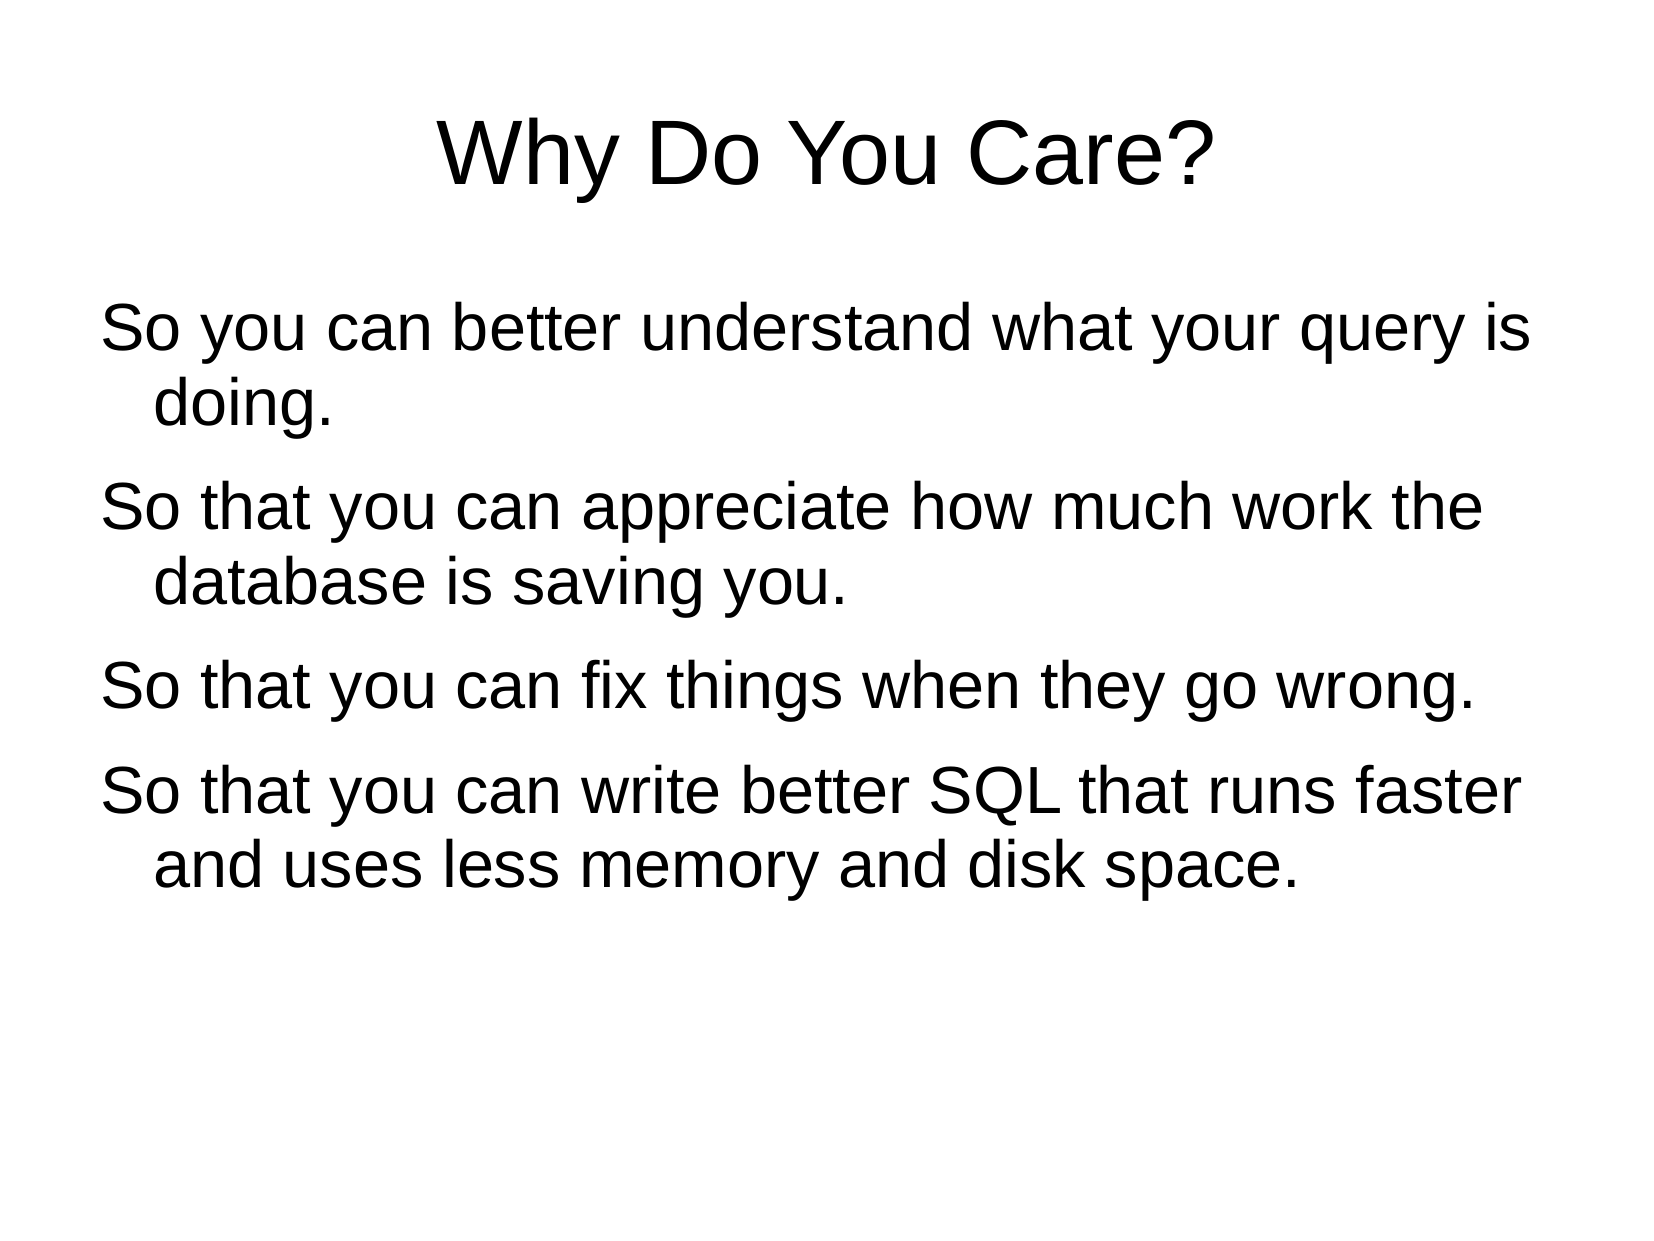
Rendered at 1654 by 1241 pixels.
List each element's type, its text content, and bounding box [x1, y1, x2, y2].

title Why Do You Care? [82, 56, 1571, 250]
list So you can better understand what your query is doing. So that you can appreciate how much work the database is saving you. So that you can fix things when they go wrong. So that you can write better SQL that runs faster and uses less memory and disk space. [82, 290, 1571, 1094]
